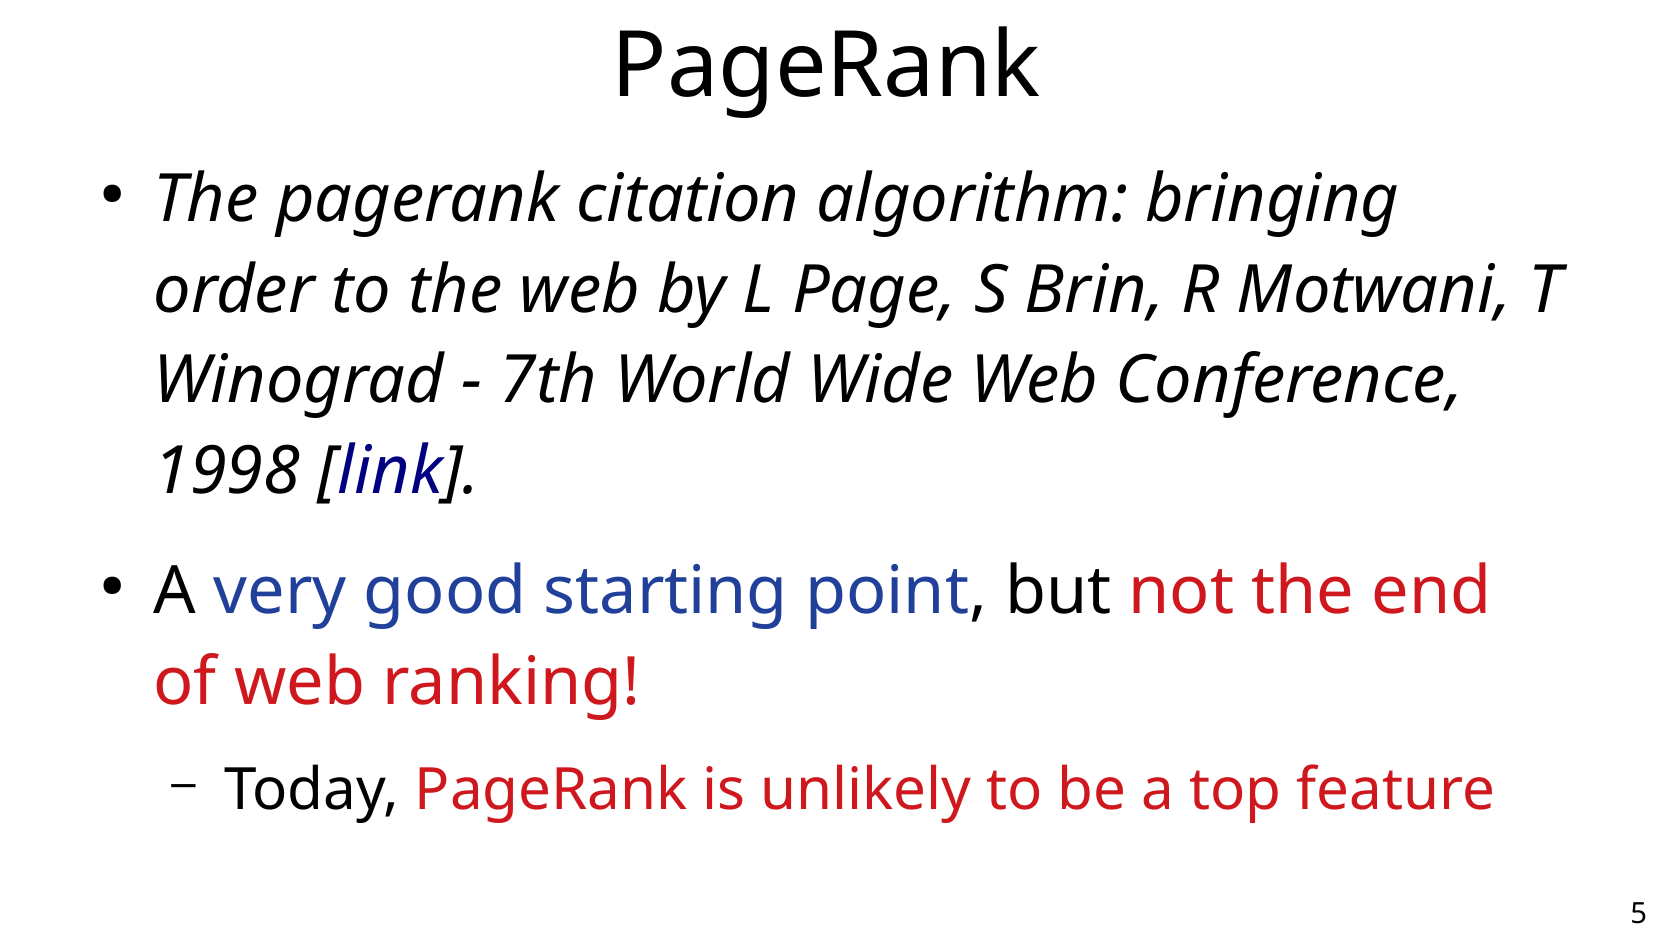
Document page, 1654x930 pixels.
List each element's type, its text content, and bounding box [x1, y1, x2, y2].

title PageRank [82, 1, 1571, 120]
list The pagerank citation algorithm: bringing order to the web by L Page, S Brin, R Motwani, T Winograd - 7th World Wide Web Conference, 1998 [link]. A very good starting point, but not the end of web ranking! Today, PageRank is unlikely to be a top feature [82, 150, 1571, 904]
